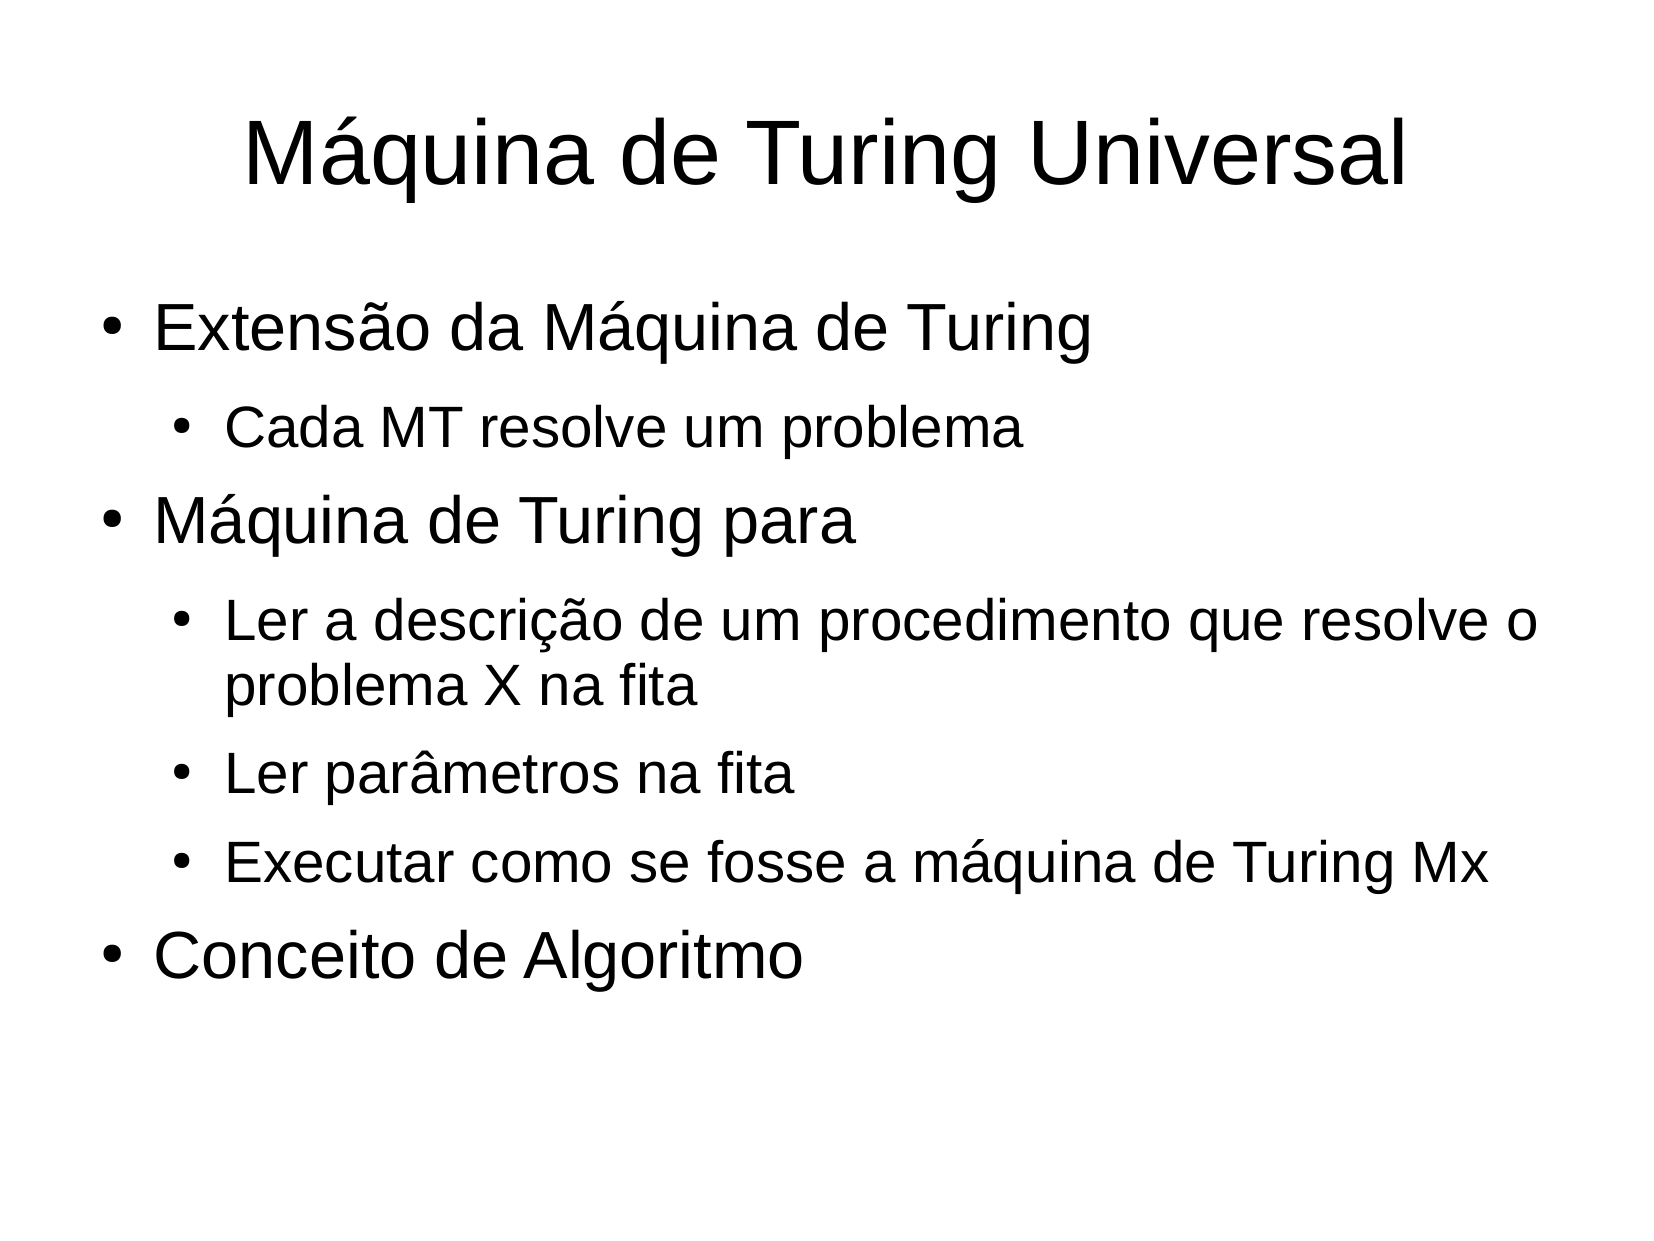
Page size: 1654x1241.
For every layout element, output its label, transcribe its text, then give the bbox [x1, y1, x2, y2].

list Extensão da Máquina de Turing Cada MT resolve um problema Máquina de Turing para Ler a descrição de um procedimento que resolve o problema X na fita Ler parâmetros na fita Executar como se fosse a máquina de Turing Mx Conceito de Algoritmo [82, 290, 1571, 1010]
title Máquina de Turing Universal [82, 49, 1571, 257]
